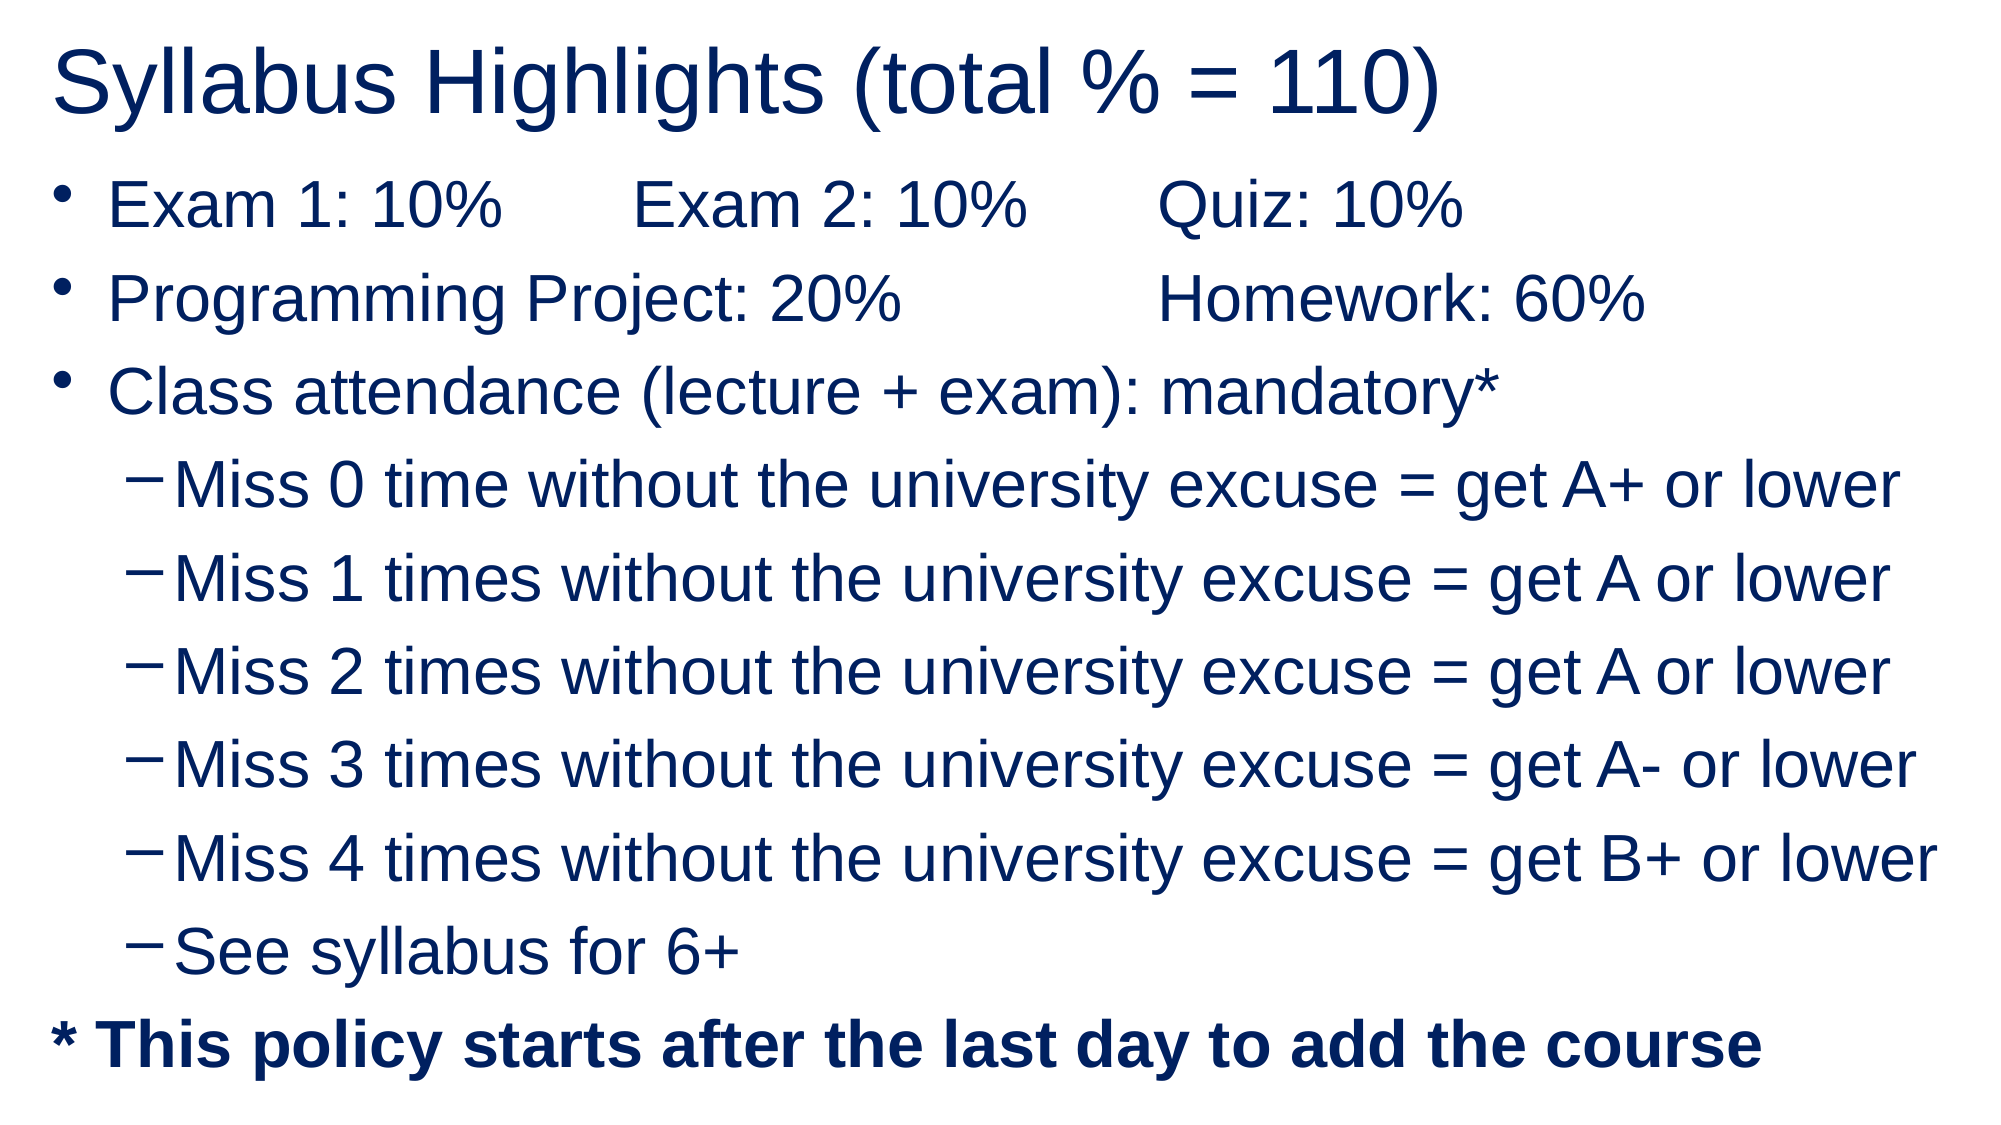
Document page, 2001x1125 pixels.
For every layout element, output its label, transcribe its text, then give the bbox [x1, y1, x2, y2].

title Syllabus Highlights (total % = 110) [36, 28, 1968, 126]
list Exam 1: 10% Exam 2: 10% Quiz: 10% Programming Project: 20% Homework: 60% Class attendance (lecture + exam): mandatory* Miss 0 time without the university excuse = get A+ or lower Miss 1 times without the university excuse = get A or lower Miss 2 times without the university excuse = get A or lower Miss 3 times without the university excuse = get A- or lower Miss 4 times without the university excuse = get B+ or lower See syllabus for 6+ * This policy starts after the last day to add the course [36, 153, 1970, 1116]
slide_number [1433, 1024, 1900, 1103]
